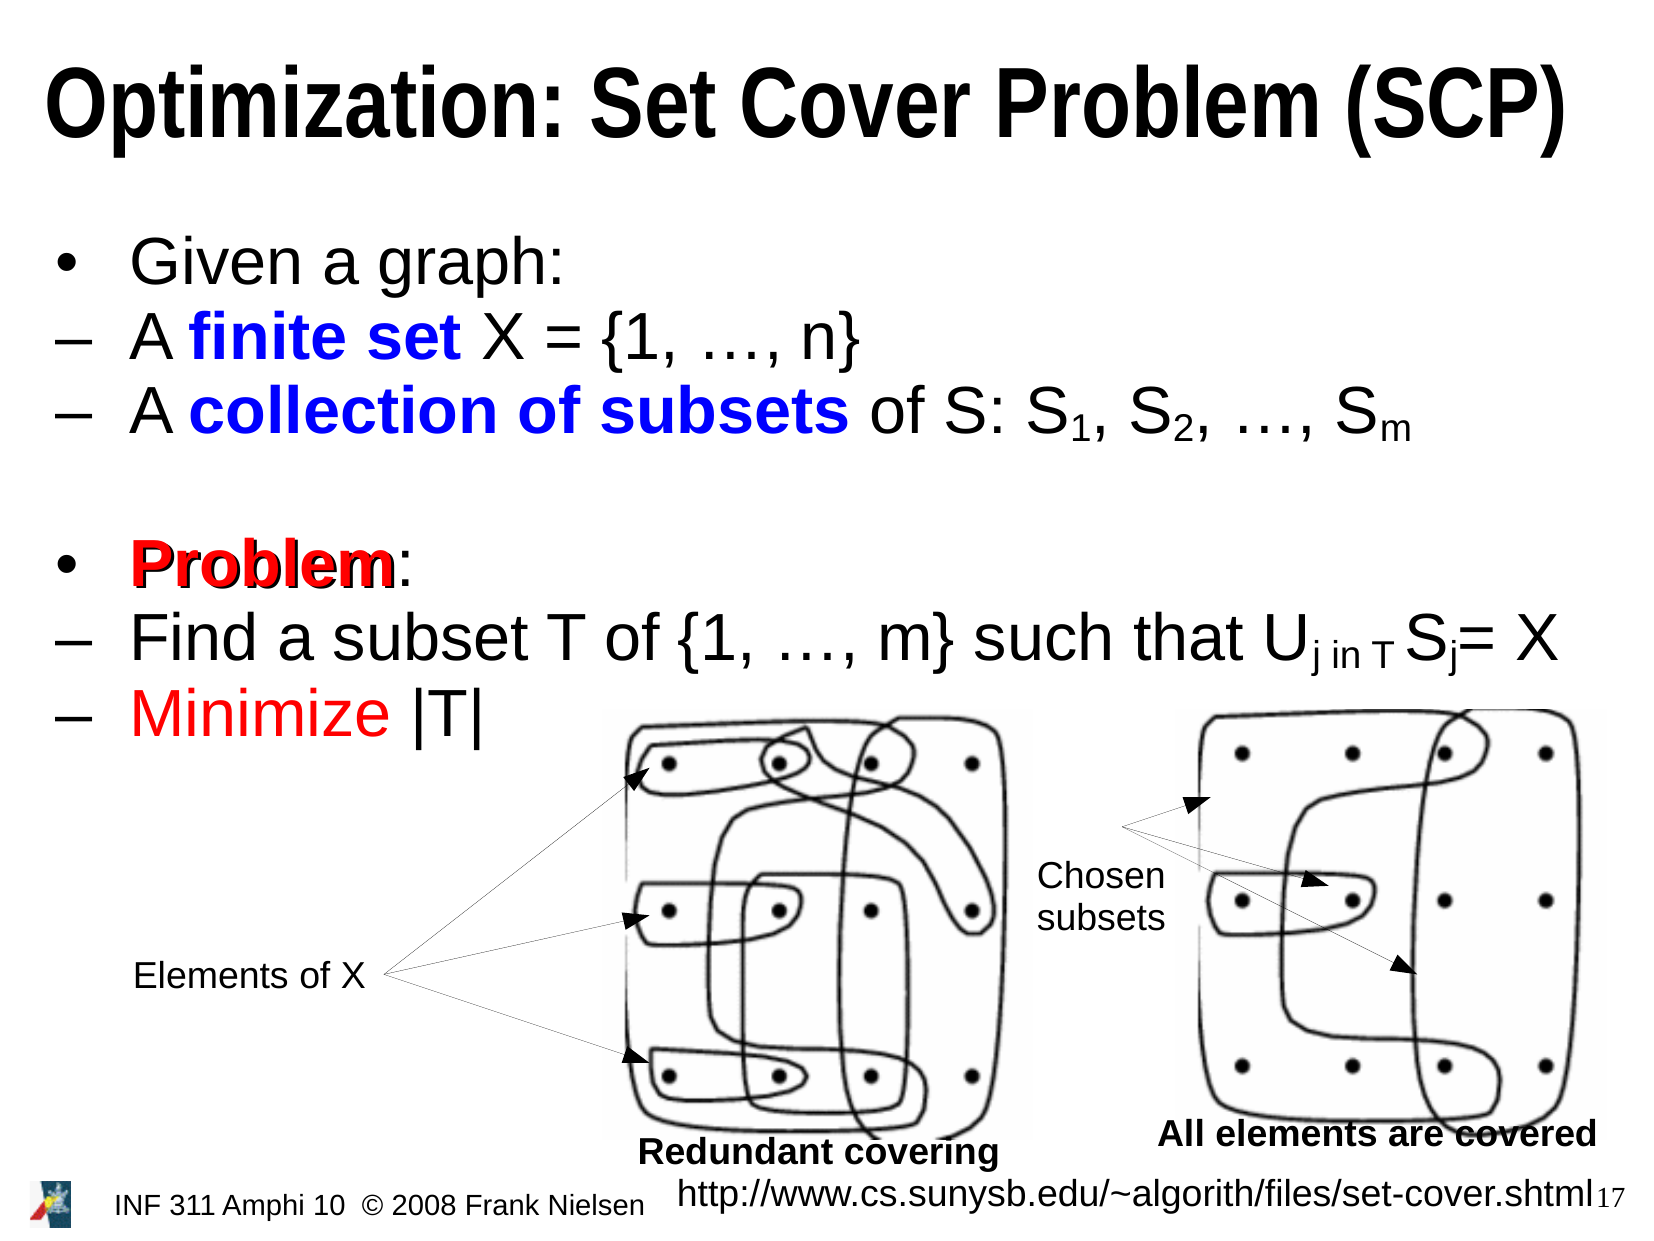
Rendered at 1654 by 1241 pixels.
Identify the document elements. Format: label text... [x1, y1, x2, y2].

text_box • Given a graph: – A finite set X = {1, …, n} – A collection of subsets of S: S1, S2, …, Sm • Problem: – Find a subset T of {1, …, m} such that Uj in T Sj= X – Minimize |T| [40, 216, 1576, 759]
text_box Chosen subsets [1022, 846, 1181, 946]
picture [602, 759, 1033, 1140]
text_box http://www.cs.sunysb.edu/~algorith/files/set-cover.shtml [662, 1165, 1607, 1223]
picture [1175, 709, 1607, 1105]
text_box Optimization: Set Cover Problem (SCP) [29, 36, 1585, 166]
text_box Elements of X [118, 947, 381, 1004]
text_box Redundant covering [622, 1123, 1015, 1182]
text_box All elements are covered [1142, 1105, 1612, 1164]
picture [29, 1181, 71, 1228]
